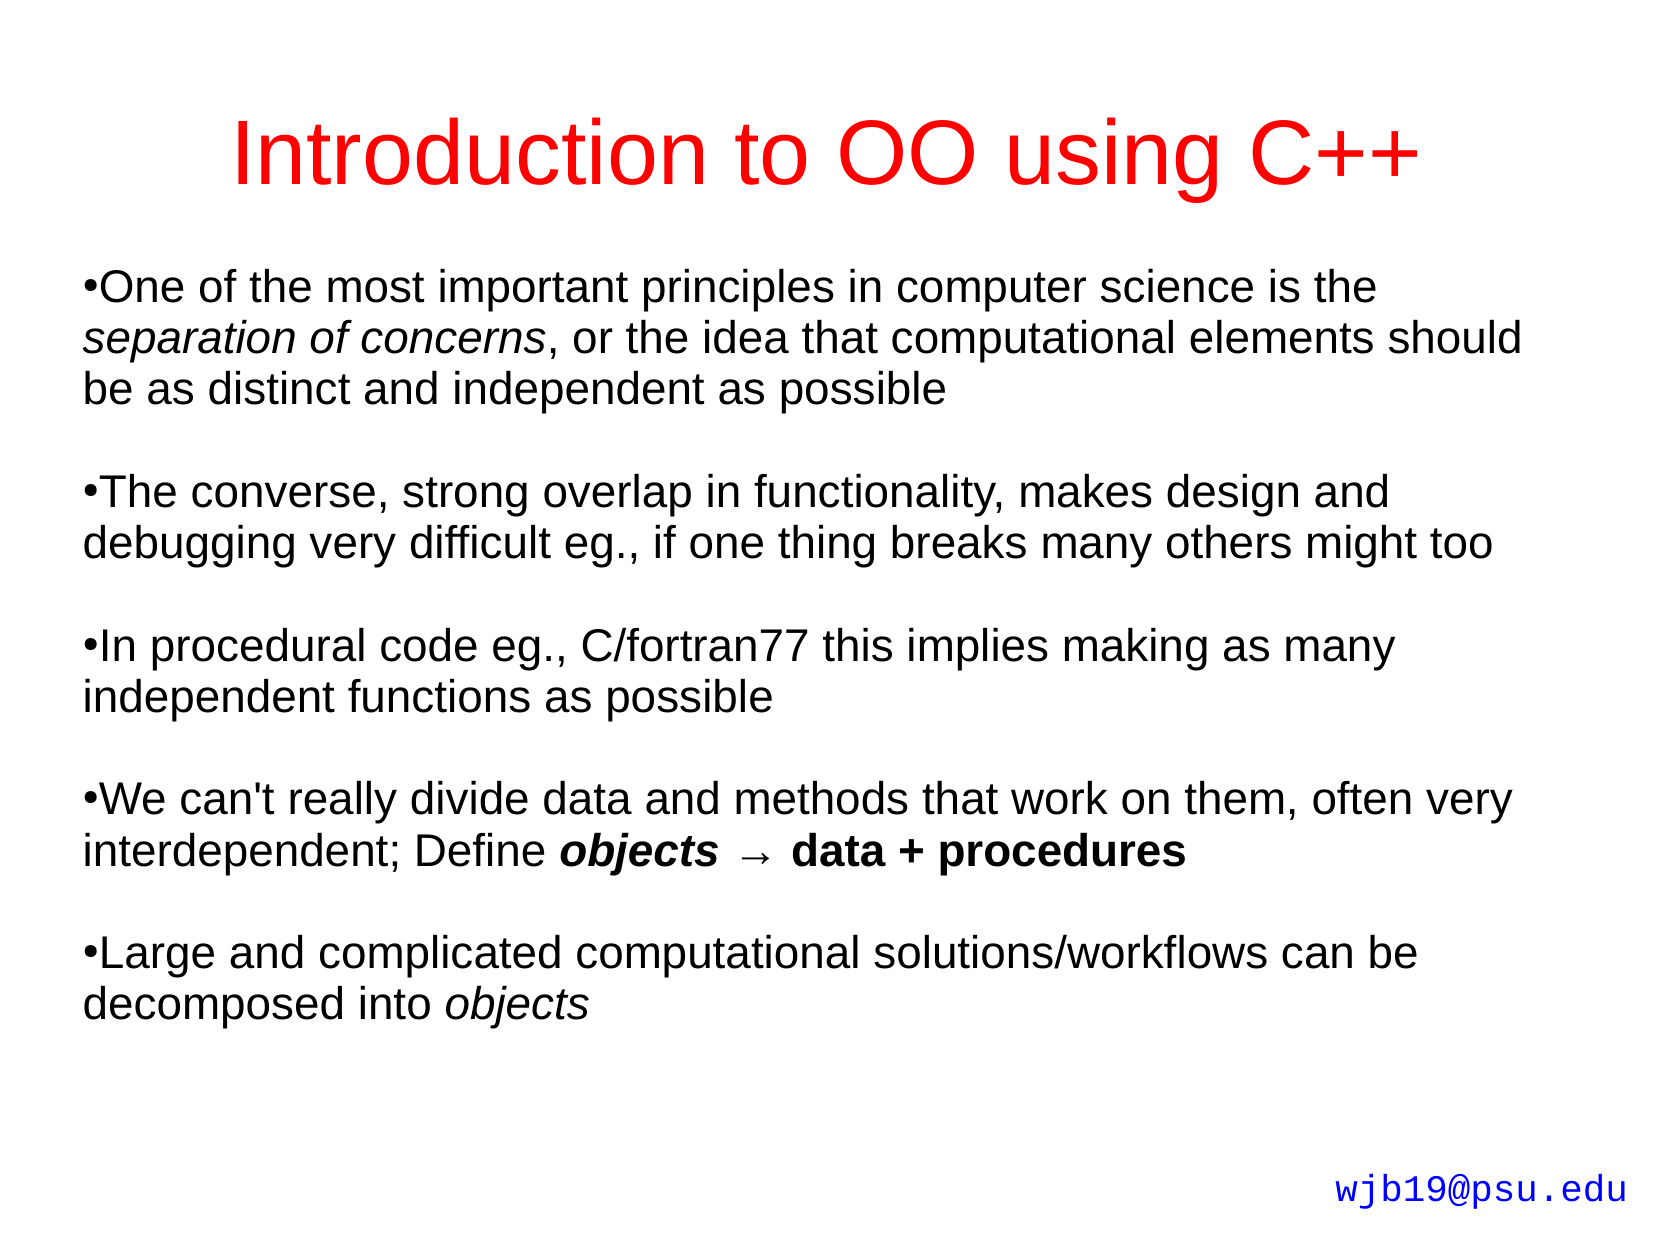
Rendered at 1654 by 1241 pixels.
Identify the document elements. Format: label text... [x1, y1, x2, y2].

text_box wjb19@psu.edu [1320, 1162, 1643, 1220]
subtitle One of the most important principles in computer science is the separation of concerns, or the idea that computational elements should be as distinct and independent as possible The converse, strong overlap in functionality, makes design and debugging very difficult eg., if one thing breaks many others might too In procedural code eg., C/fortran77 this implies making as many independent functions as possible We can't really divide data and methods that work on them, often very interdependent; Define objects → data + procedures Large and complicated computational solutions/workflows can be decomposed into objects [82, 260, 1571, 1133]
title Introduction to OO using C++ [82, 49, 1571, 257]
